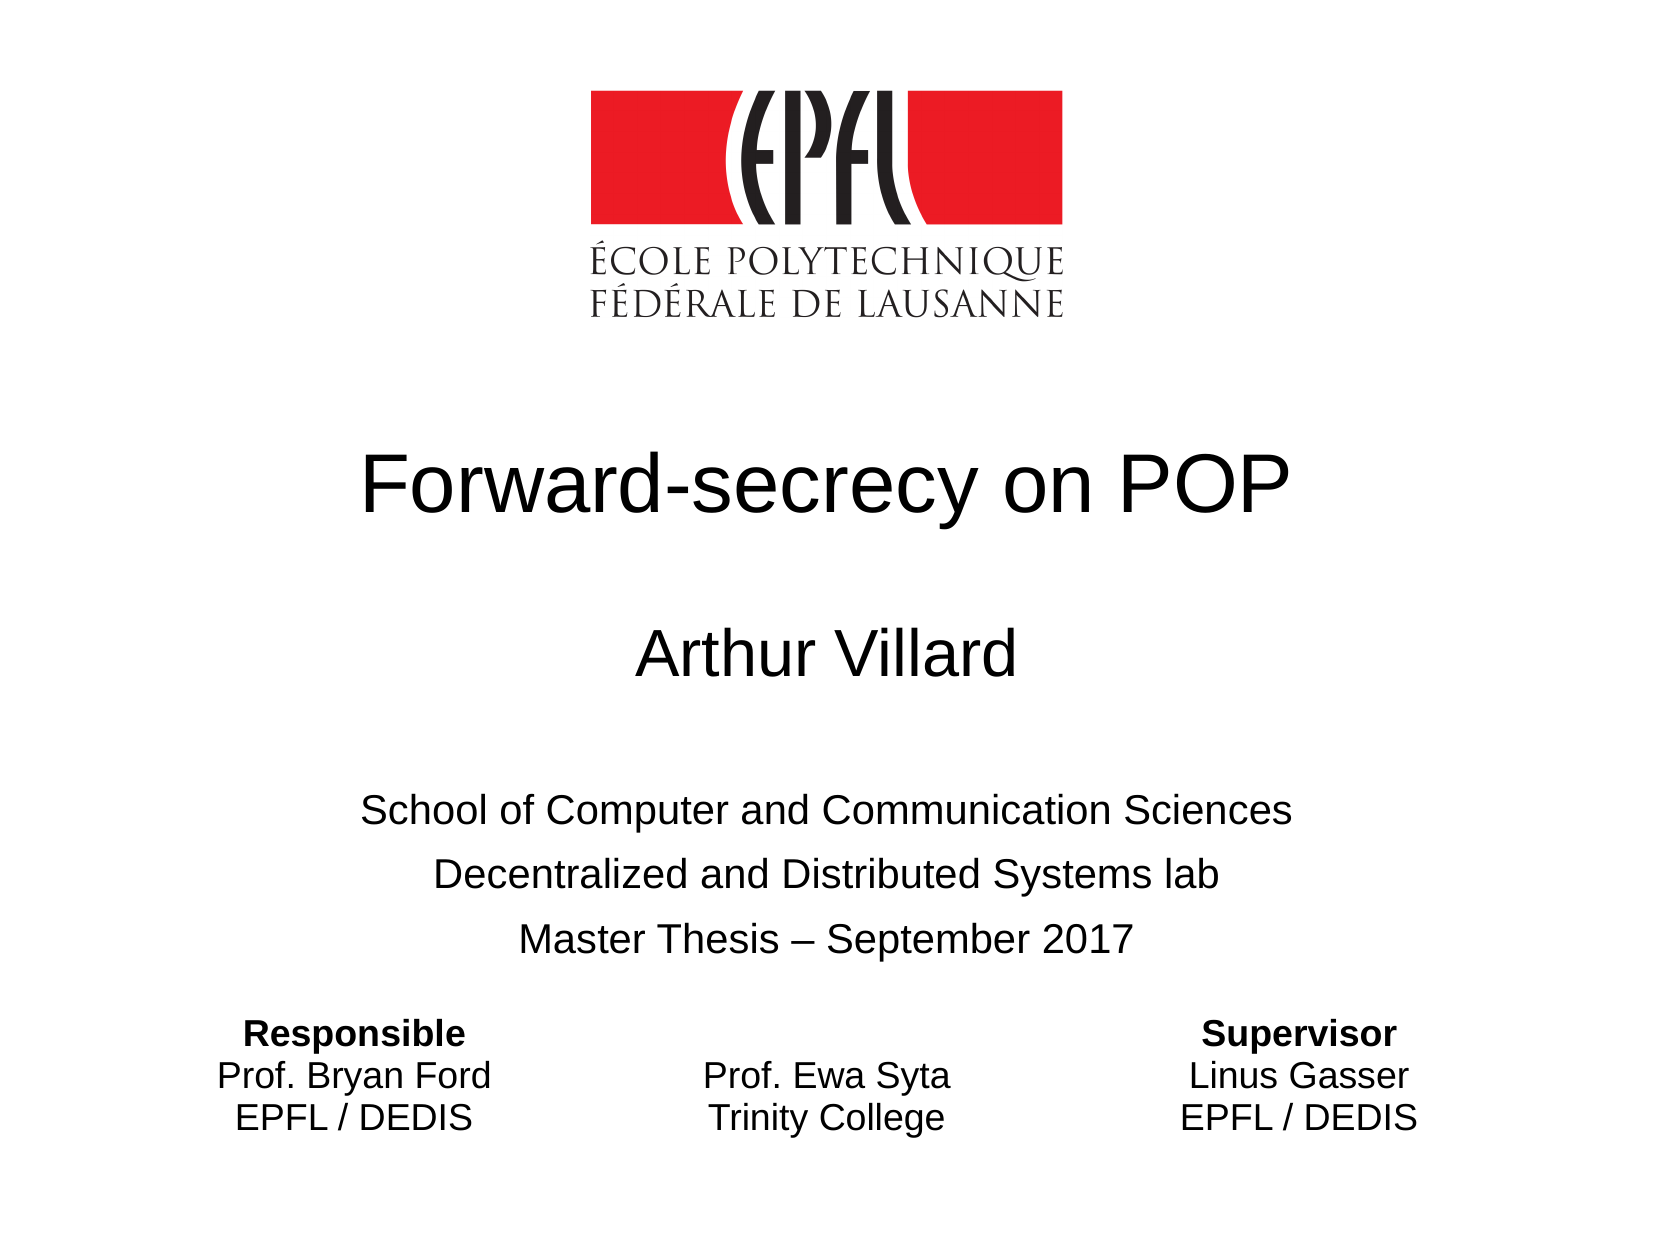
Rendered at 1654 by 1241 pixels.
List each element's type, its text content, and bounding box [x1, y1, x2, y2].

text_box School of Computer and Communication Sciences Decentralized and Distributed Systems lab Master Thesis – September 2017 [118, 779, 1536, 970]
text_box Supervisor Linus Gasser EPFL / DEDIS [1063, 1004, 1536, 1193]
text_box Responsible Prof. Bryan Ford EPFL / DEDIS [118, 1004, 590, 1193]
picture [590, 90, 1063, 318]
text_box Forward-secrecy on POP [318, 429, 1335, 538]
text_box Prof. Ewa Syta Trinity College [590, 1004, 1063, 1193]
text_box Arthur Villard [611, 608, 1043, 698]
